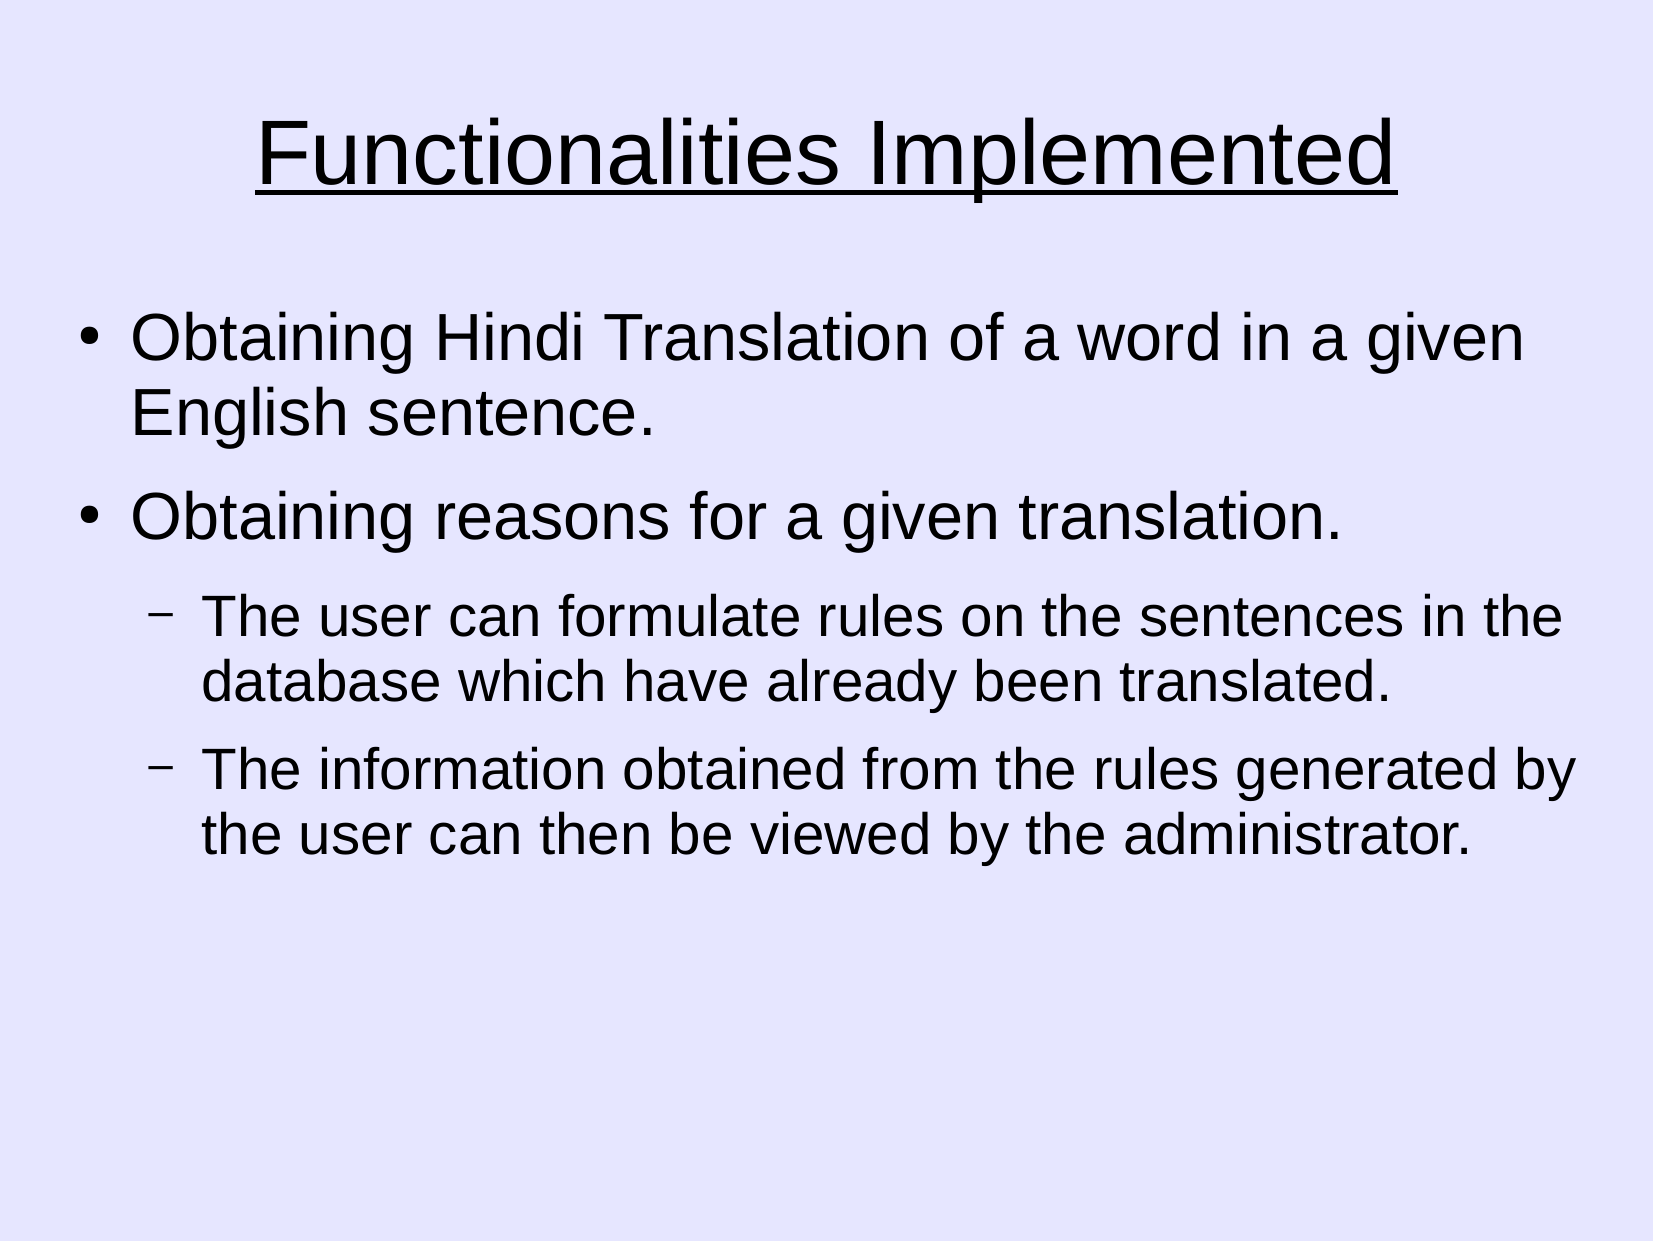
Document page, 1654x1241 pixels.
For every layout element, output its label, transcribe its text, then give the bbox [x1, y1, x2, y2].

list Obtaining Hindi Translation of a word in a given English sentence. Obtaining reasons for a given translation. The user can formulate rules on the sentences in the database which have already been translated. The information obtained from the rules generated by the user can then be viewed by the administrator. [60, 300, 1606, 1186]
title Functionalities Implemented [82, 49, 1571, 257]
